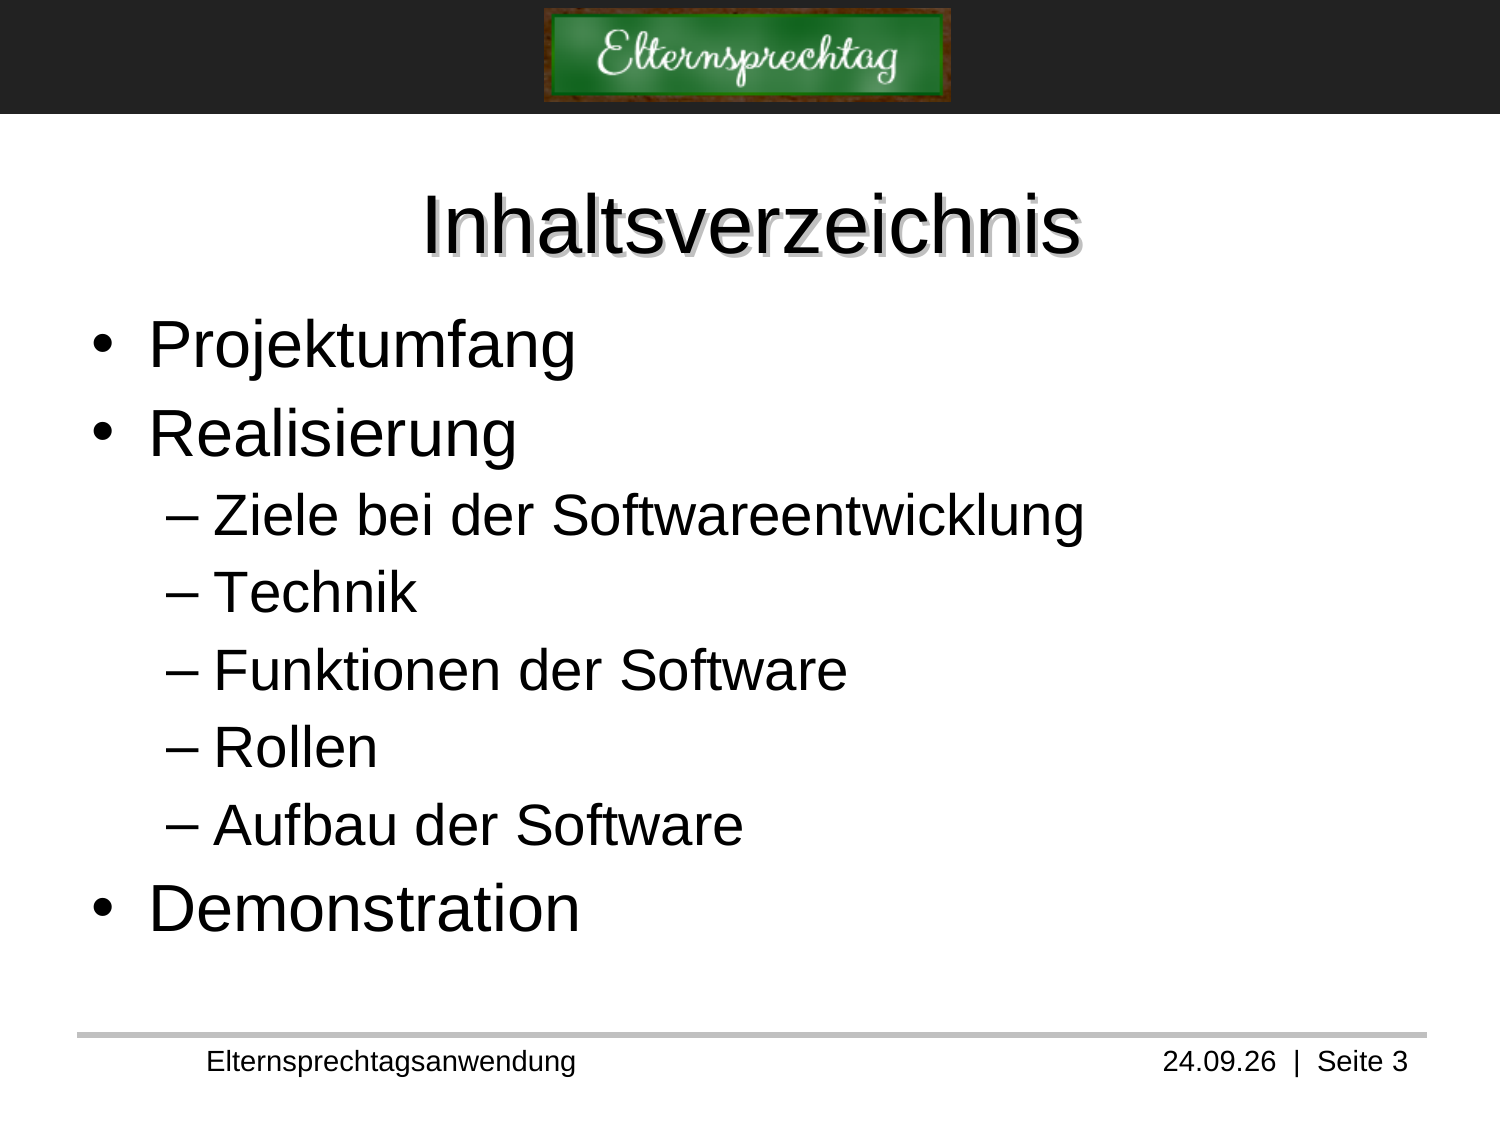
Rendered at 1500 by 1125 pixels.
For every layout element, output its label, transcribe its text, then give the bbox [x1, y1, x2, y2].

title Inhaltsverzeichnis [76, 160, 1427, 279]
list Projektumfang Realisierung Ziele bei der Softwareentwicklung Technik Funktionen der Software Rollen Aufbau der Software Demonstration [76, 302, 1427, 1000]
picture [0, 0, 1500, 114]
